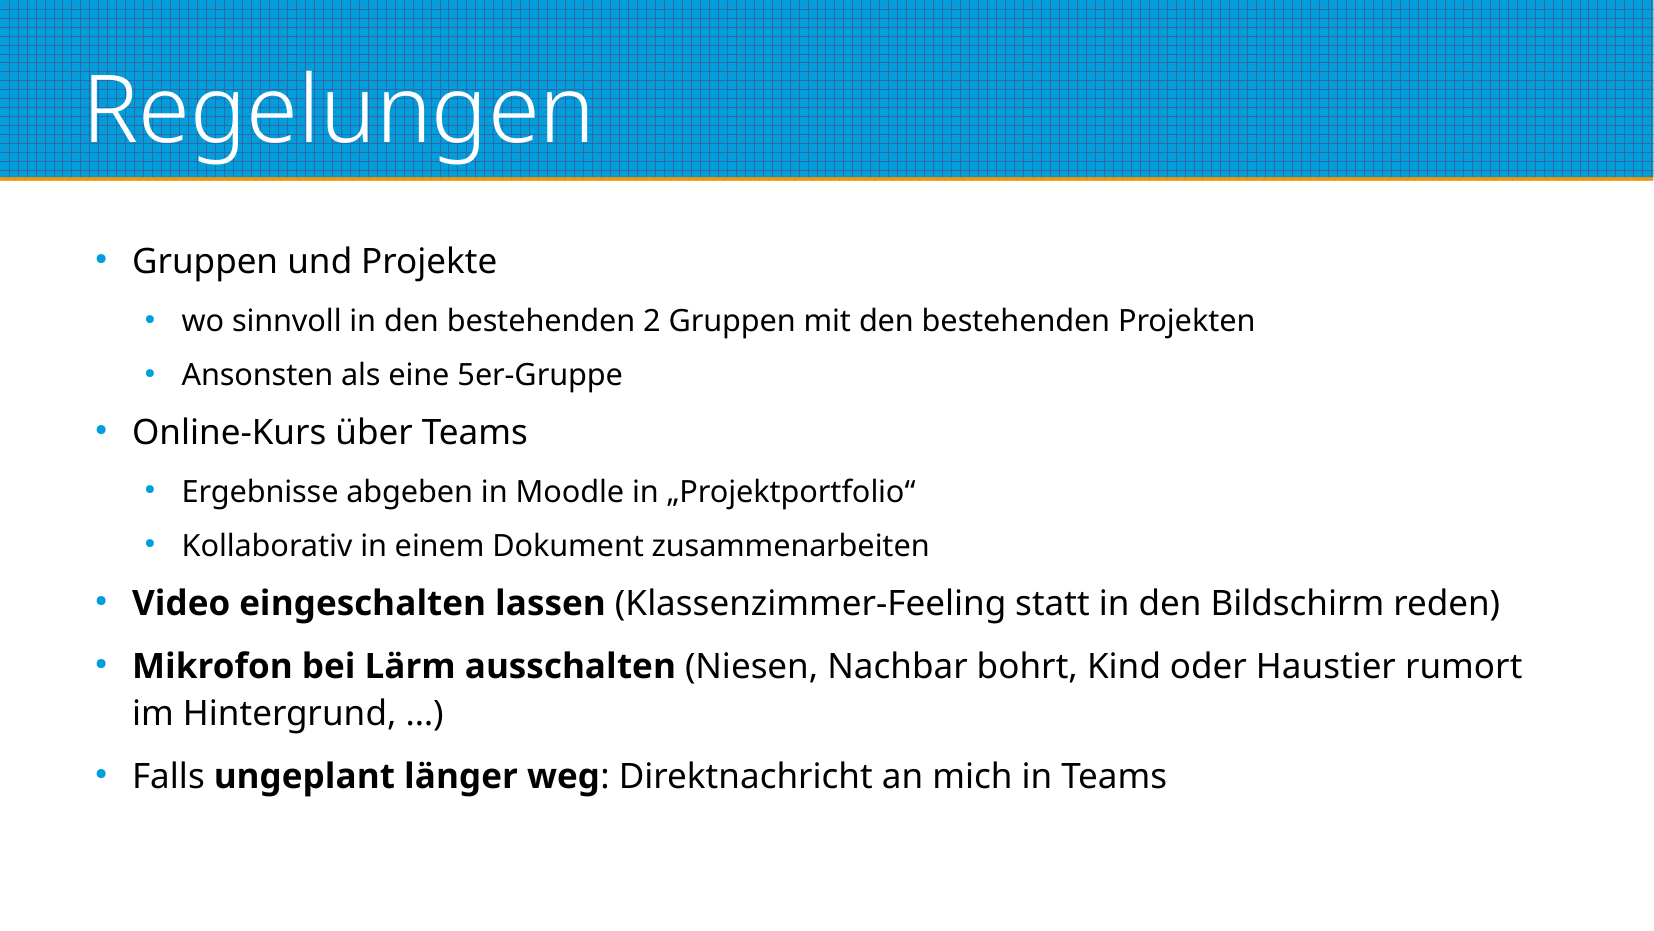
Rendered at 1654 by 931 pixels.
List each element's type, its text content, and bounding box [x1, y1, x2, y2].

title Regelungen [82, 14, 1571, 171]
list Gruppen und Projekte wo sinnvoll in den bestehenden 2 Gruppen mit den bestehenden Projekten Ansonsten als eine 5er-Gruppe Online-Kurs über Teams Ergebnisse abgeben in Moodle in „Projektportfolio“ Kollaborativ in einem Dokument zusammenarbeiten Video eingeschalten lassen (Klassenzimmer-Feeling statt in den Bildschirm reden) Mikrofon bei Lärm ausschalten (Niesen, Nachbar bohrt, Kind oder Haustier rumort im Hintergrund, …) Falls ungeplant länger weg: Direktnachricht an mich in Teams [82, 236, 1563, 811]
